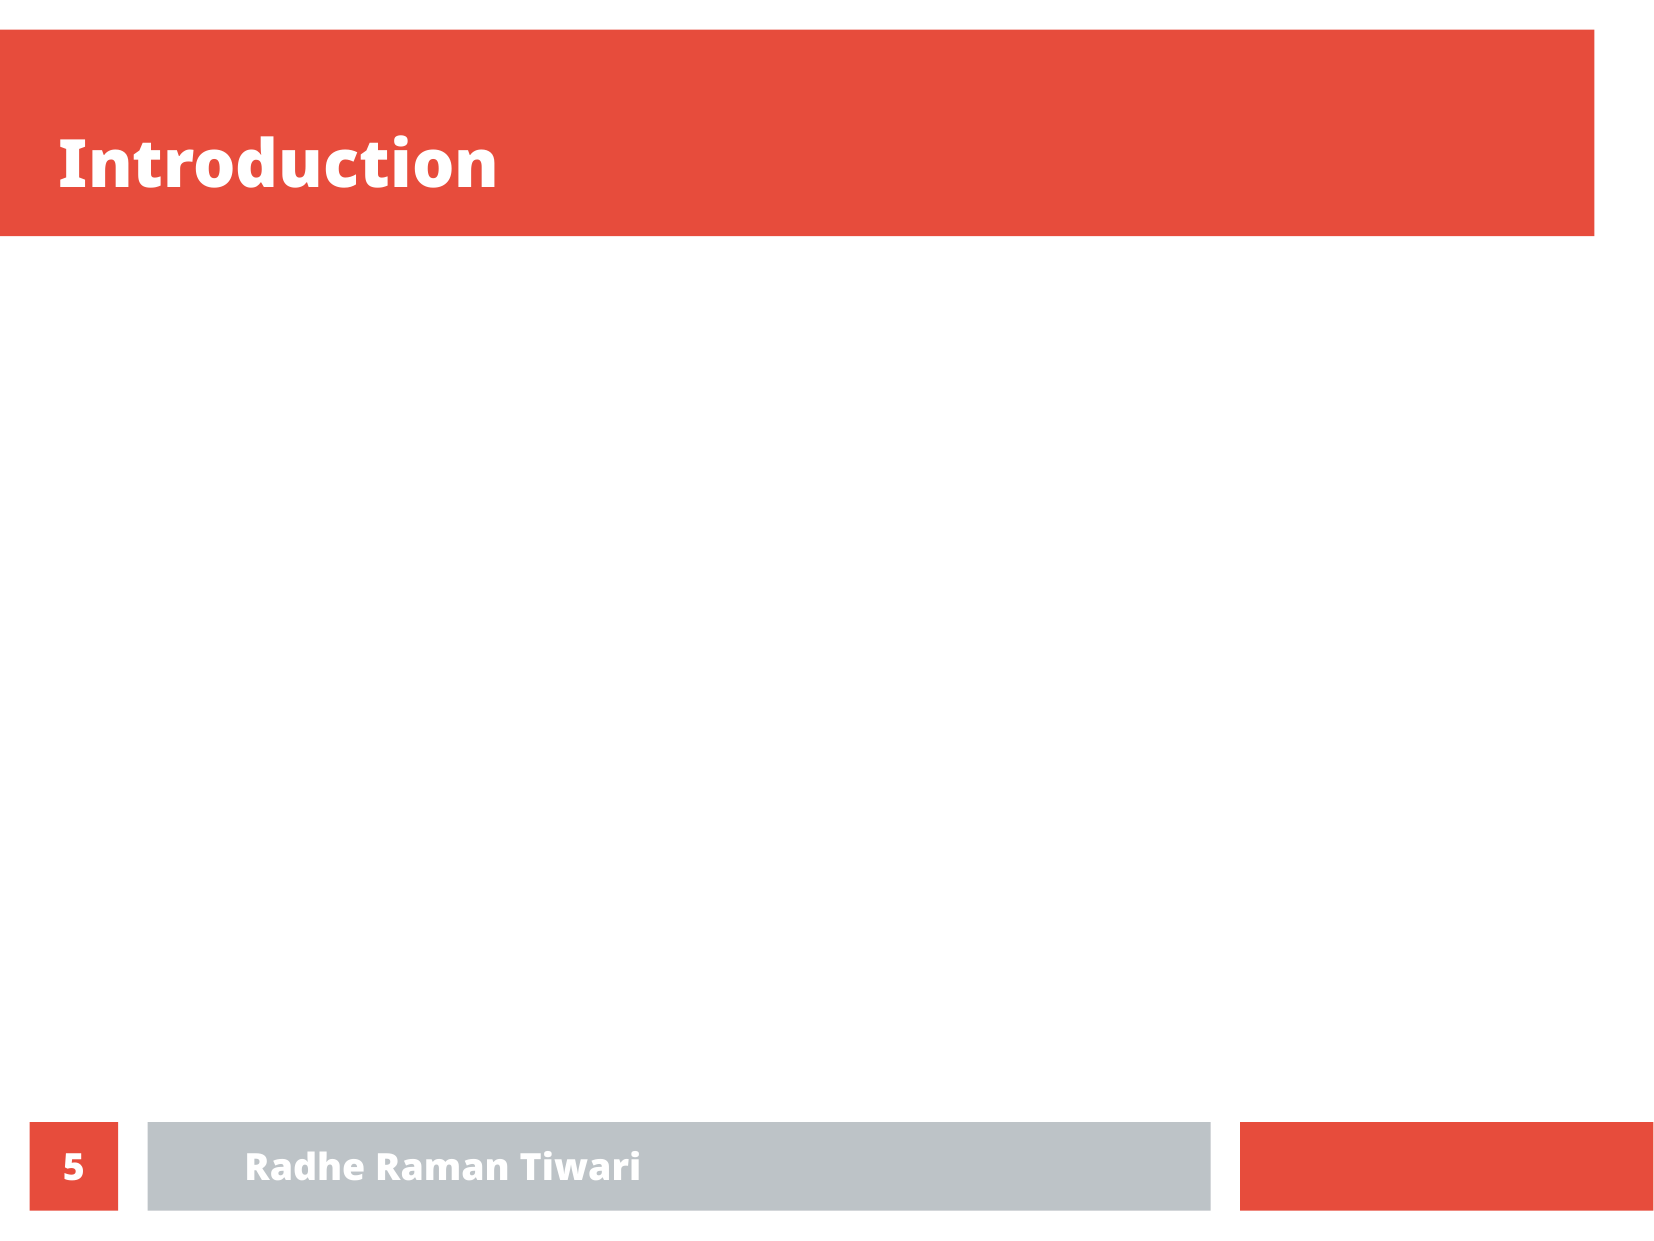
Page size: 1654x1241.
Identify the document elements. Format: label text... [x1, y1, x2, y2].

title Introduction [59, 59, 1595, 207]
